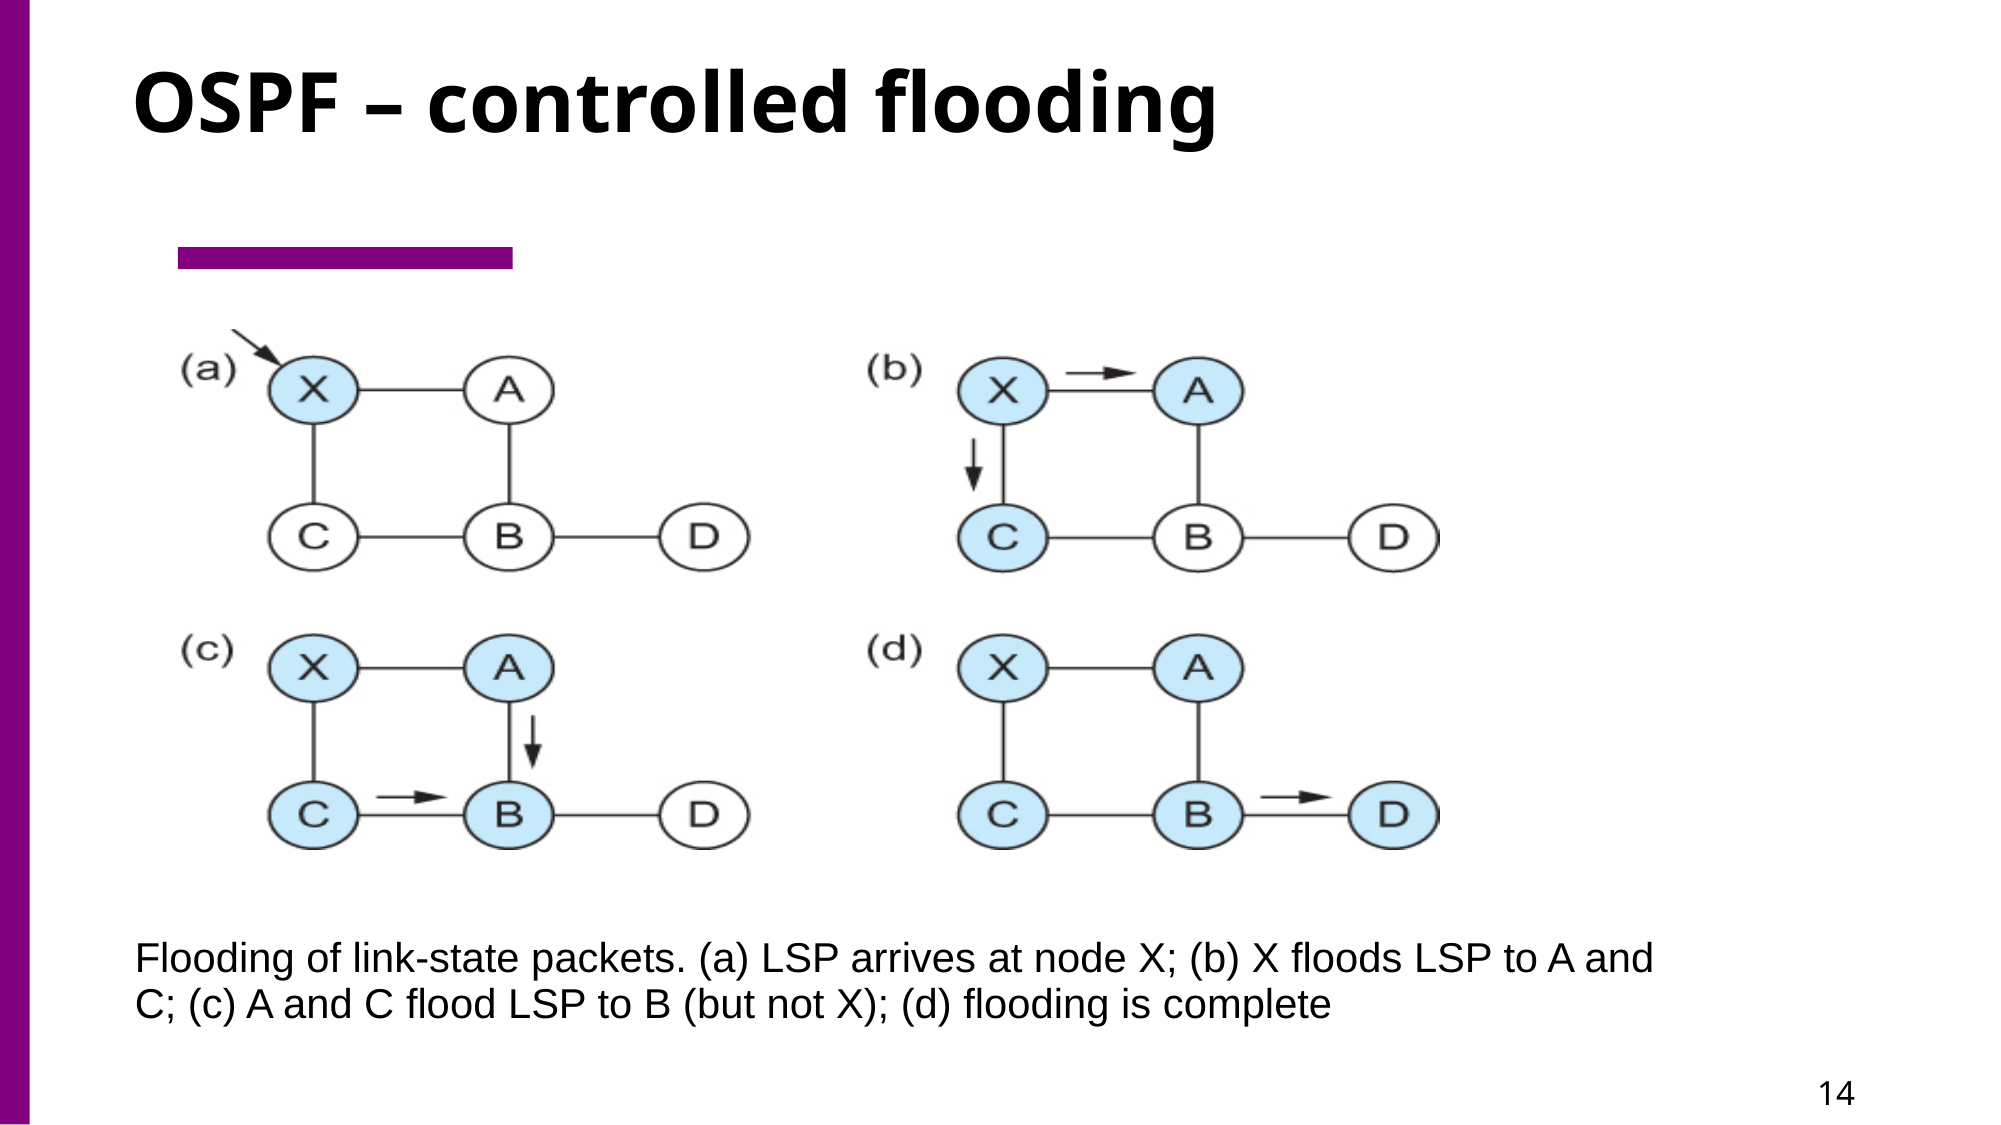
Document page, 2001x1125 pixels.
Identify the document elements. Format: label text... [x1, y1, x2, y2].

text_box Flooding of link-state packets. (a) LSP arrives at node X; (b) X floods LSP to A and C; (c) A and C flood LSP to B (but not X); (d) flooding is complete [120, 927, 1713, 1036]
picture [180, 329, 1440, 850]
title OSPF – controlled flooding [116, 34, 1817, 165]
